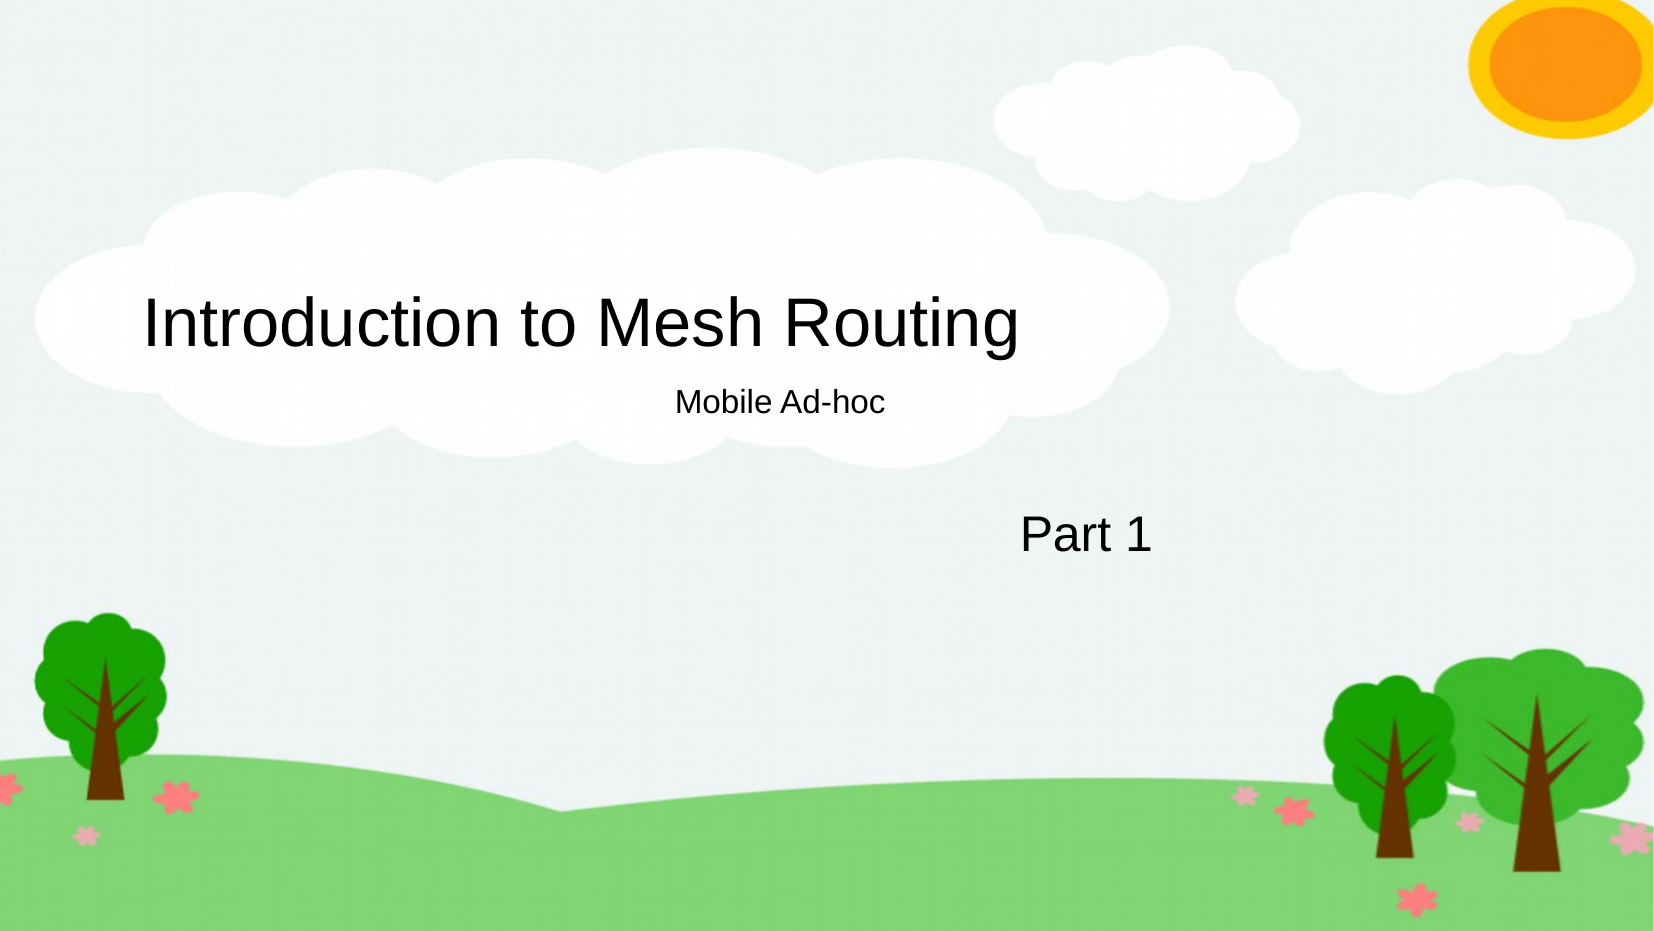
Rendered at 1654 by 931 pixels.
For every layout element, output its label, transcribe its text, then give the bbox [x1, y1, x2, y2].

picture [0, 0, 1654, 931]
text_box Mobile Ad-hoc [660, 376, 931, 433]
subtitle Part 1 [661, 474, 1512, 594]
title Introduction to Mesh Routing [47, 212, 1512, 433]
